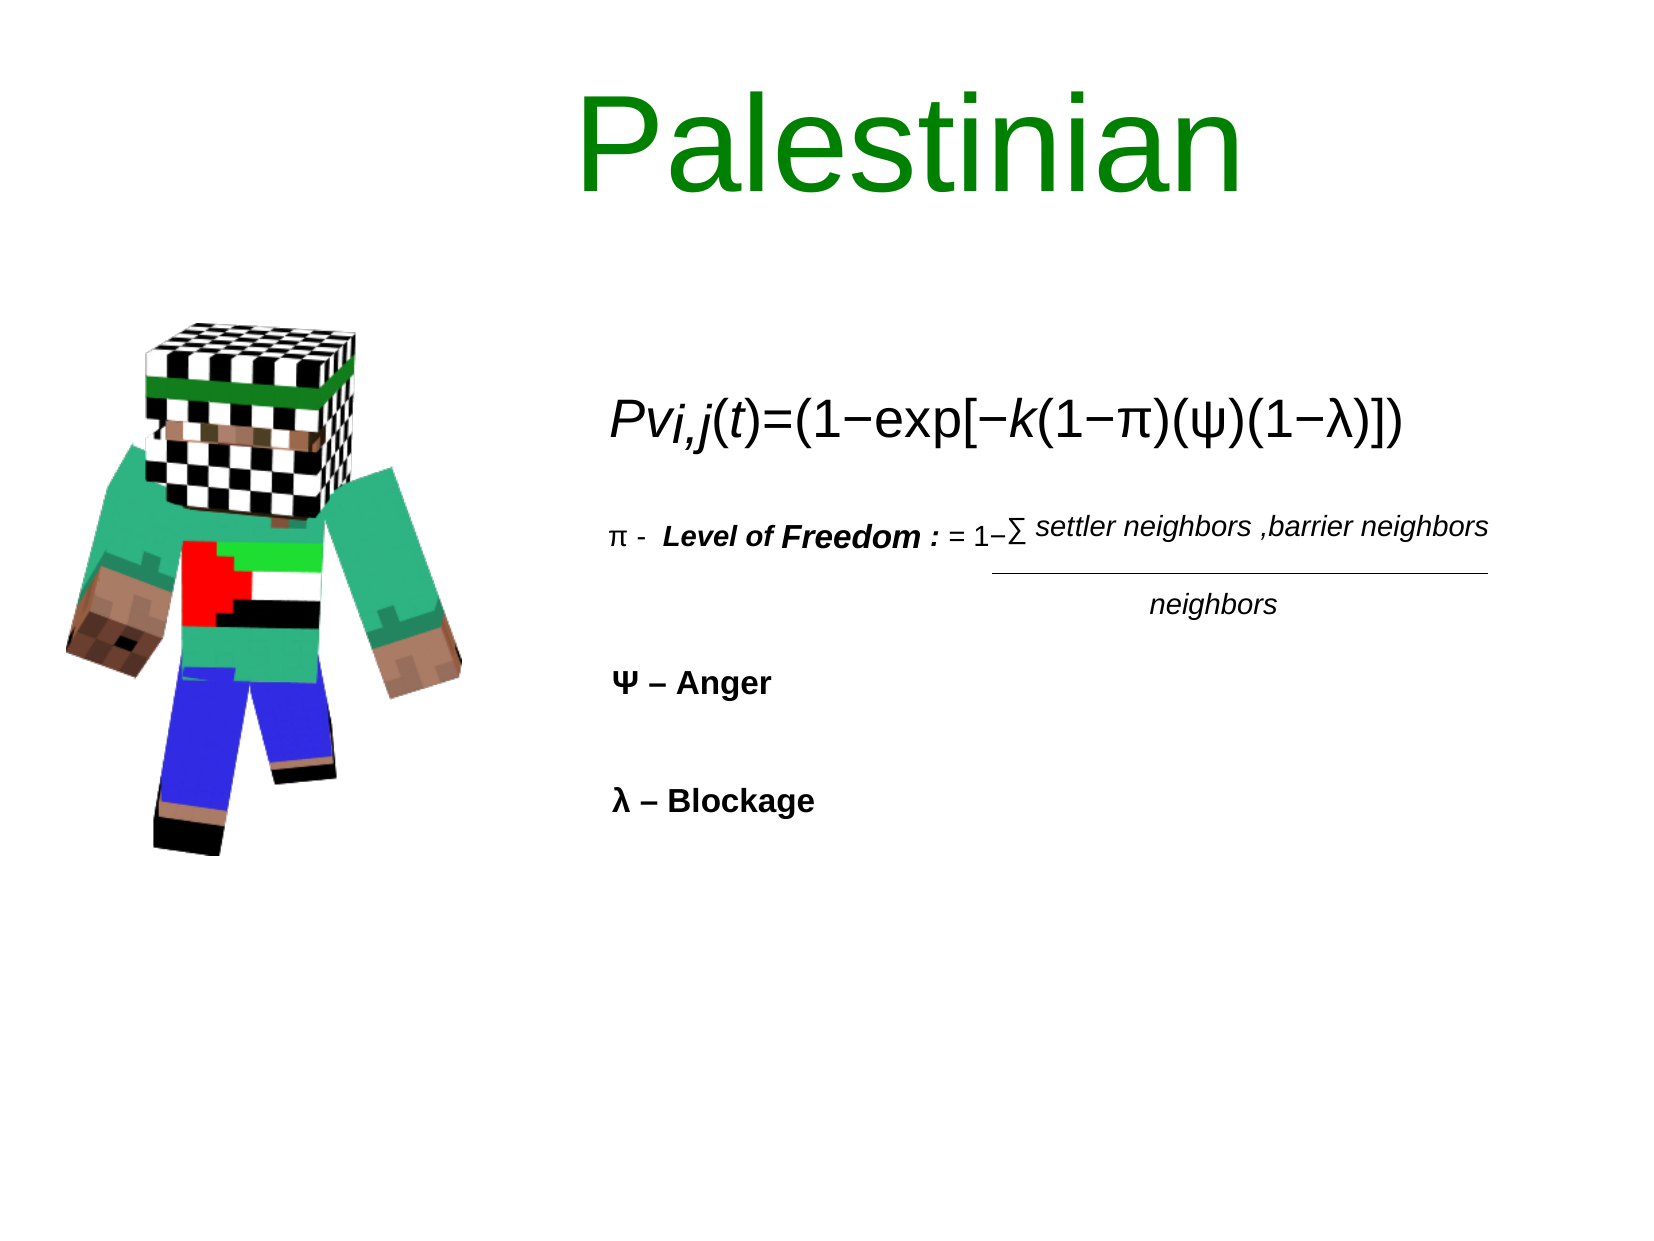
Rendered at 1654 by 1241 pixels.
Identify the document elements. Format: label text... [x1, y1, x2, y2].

title Palestinian [166, 39, 1654, 247]
text_box π - Level of Freedom : = 1−∑ settler neighbors ,barrier neighbors neighbors [585, 499, 1654, 691]
text_box λ – Blockage [597, 775, 1198, 828]
picture [66, 323, 462, 856]
text_box Pvi,j(t)=(1−exp[−k(1−π)(ψ)(1−λ)]) [594, 381, 1585, 463]
text_box Ψ – Anger [597, 657, 1198, 710]
